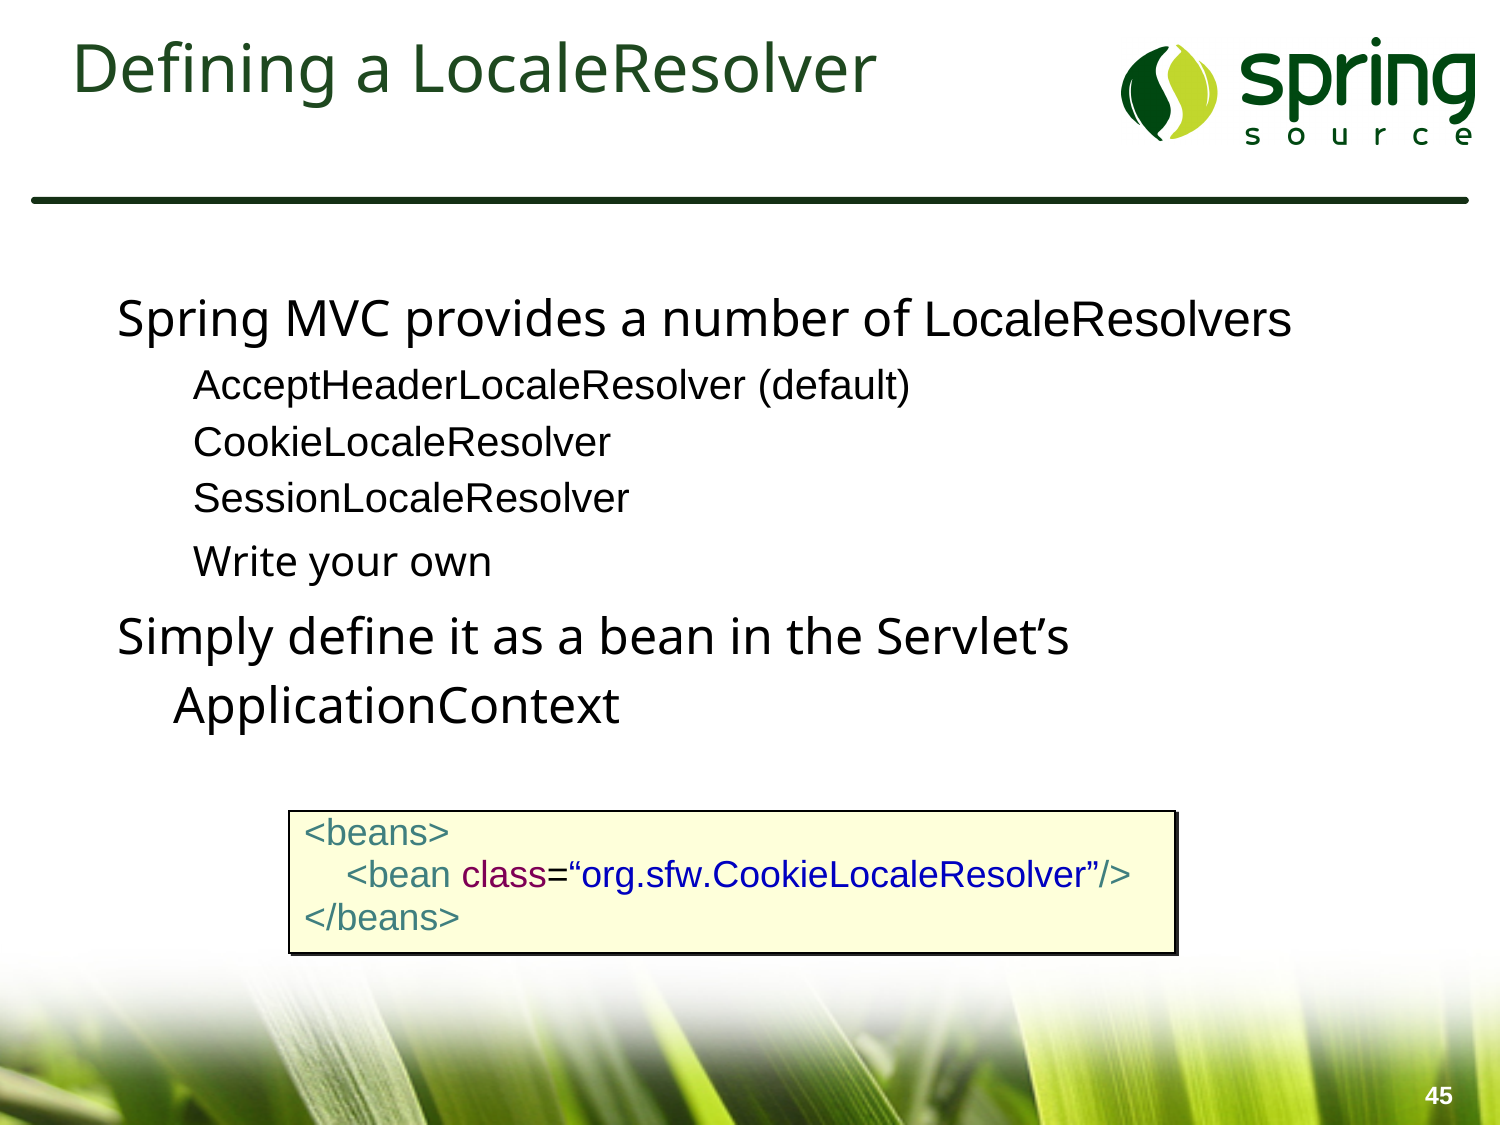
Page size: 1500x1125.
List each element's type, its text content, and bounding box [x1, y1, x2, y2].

picture [0, 944, 1500, 1125]
picture [1121, 37, 1475, 145]
title Defining a LocaleResolver [56, 13, 1089, 177]
text_box <beans> <bean class=“org.sfw.CookieLocaleResolver”/> </beans> [289, 810, 1176, 953]
list Spring MVC provides a number of LocaleResolvers AcceptHeaderLocaleResolver (default) CookieLocaleResolver SessionLocaleResolver Write your own Simply define it as a bean in the Servlet’s ApplicationContext [103, 275, 1394, 938]
